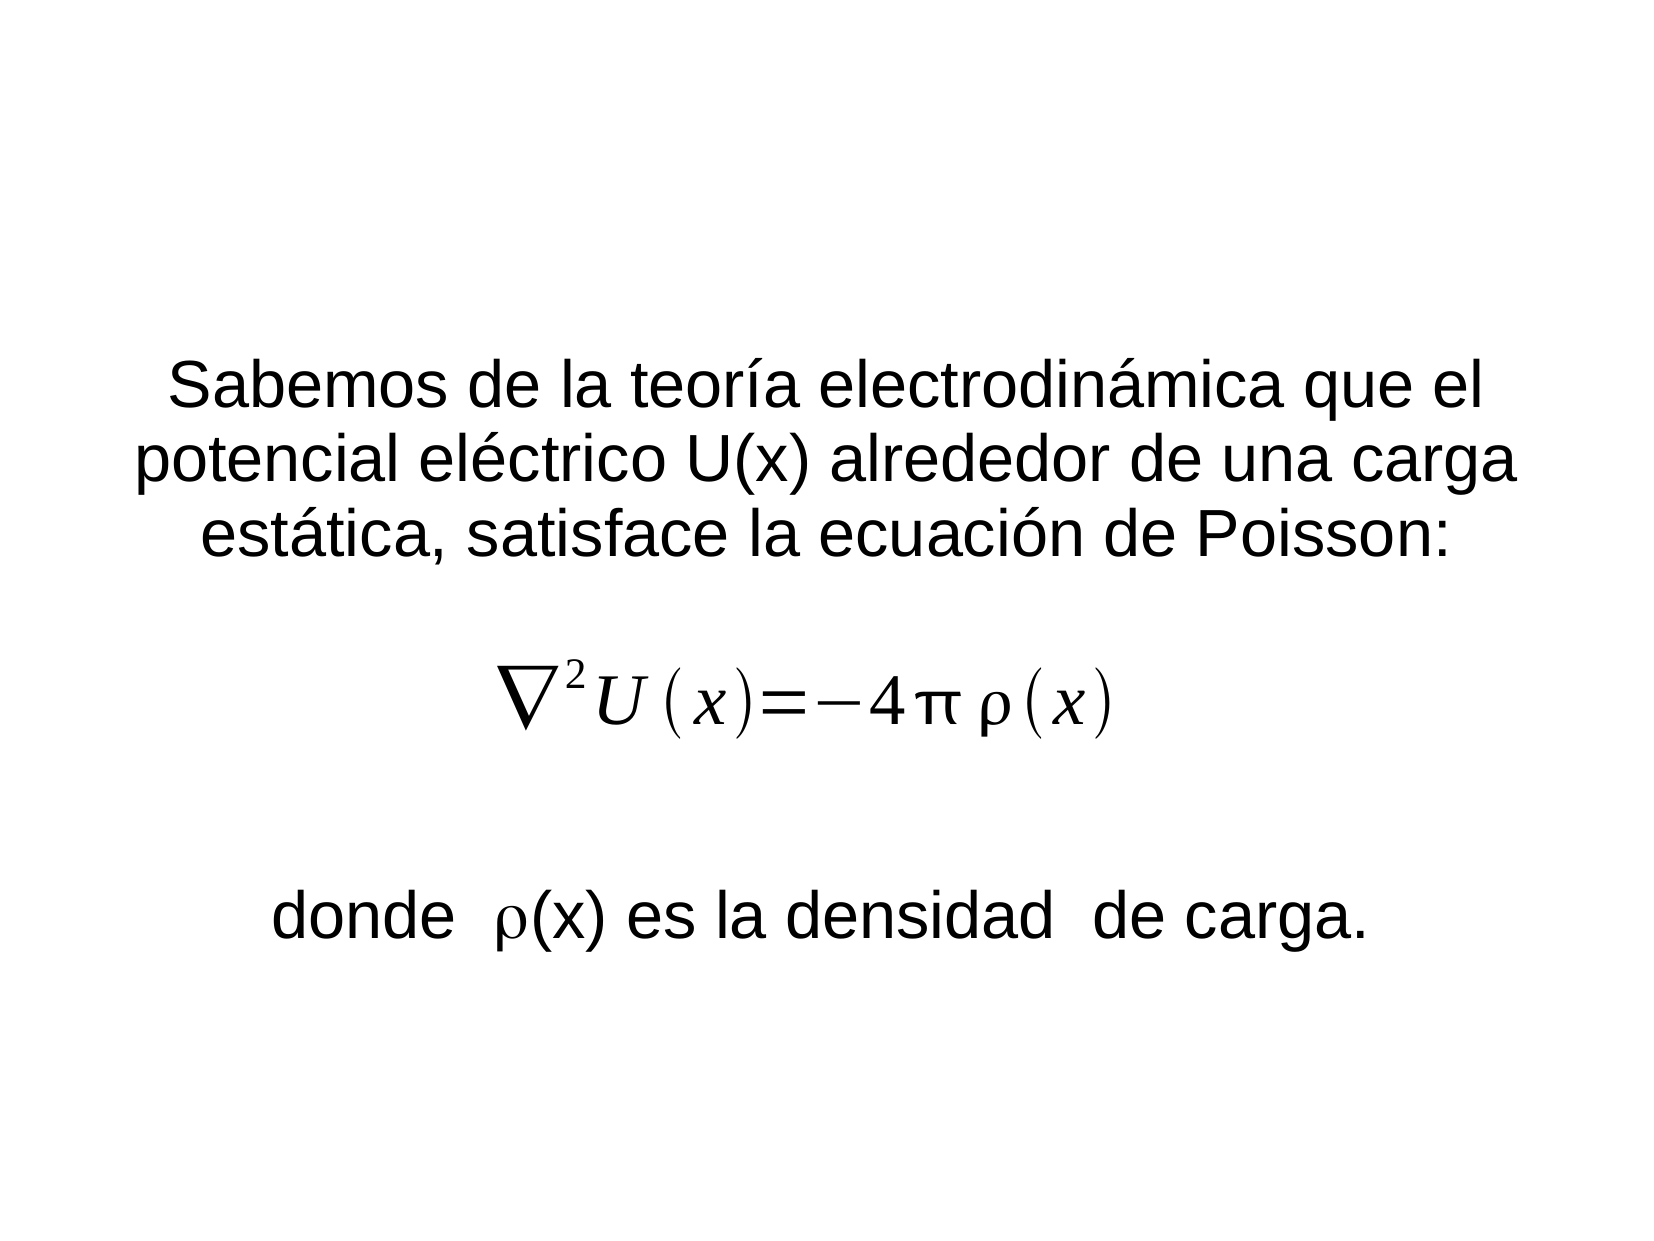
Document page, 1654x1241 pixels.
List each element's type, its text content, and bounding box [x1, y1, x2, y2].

text_box donde r(x) es la densidad de carga. [76, 826, 1565, 1004]
subtitle Sabemos de la teoría electrodinámica que el potencial eléctrico U(x) alrededor de una carga estática, satisface la ecuación de Poisson: [82, 297, 1571, 621]
chart [488, 649, 1123, 743]
